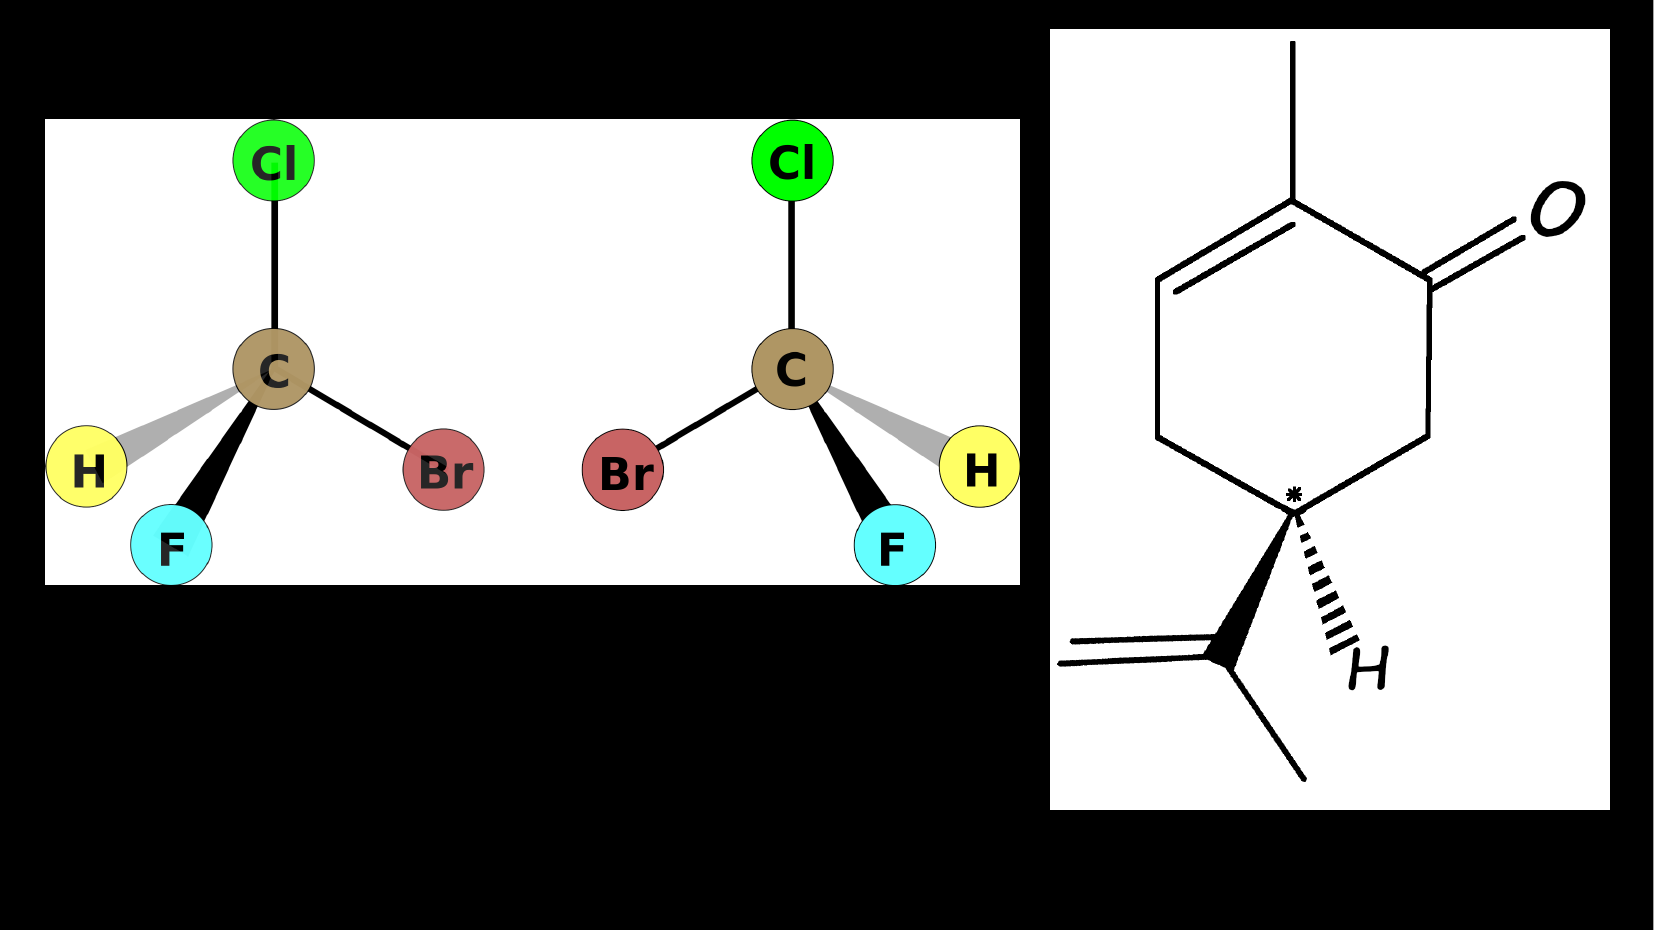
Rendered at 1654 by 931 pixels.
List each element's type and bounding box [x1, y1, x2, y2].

picture [45, 119, 1020, 586]
picture [1050, 29, 1610, 810]
